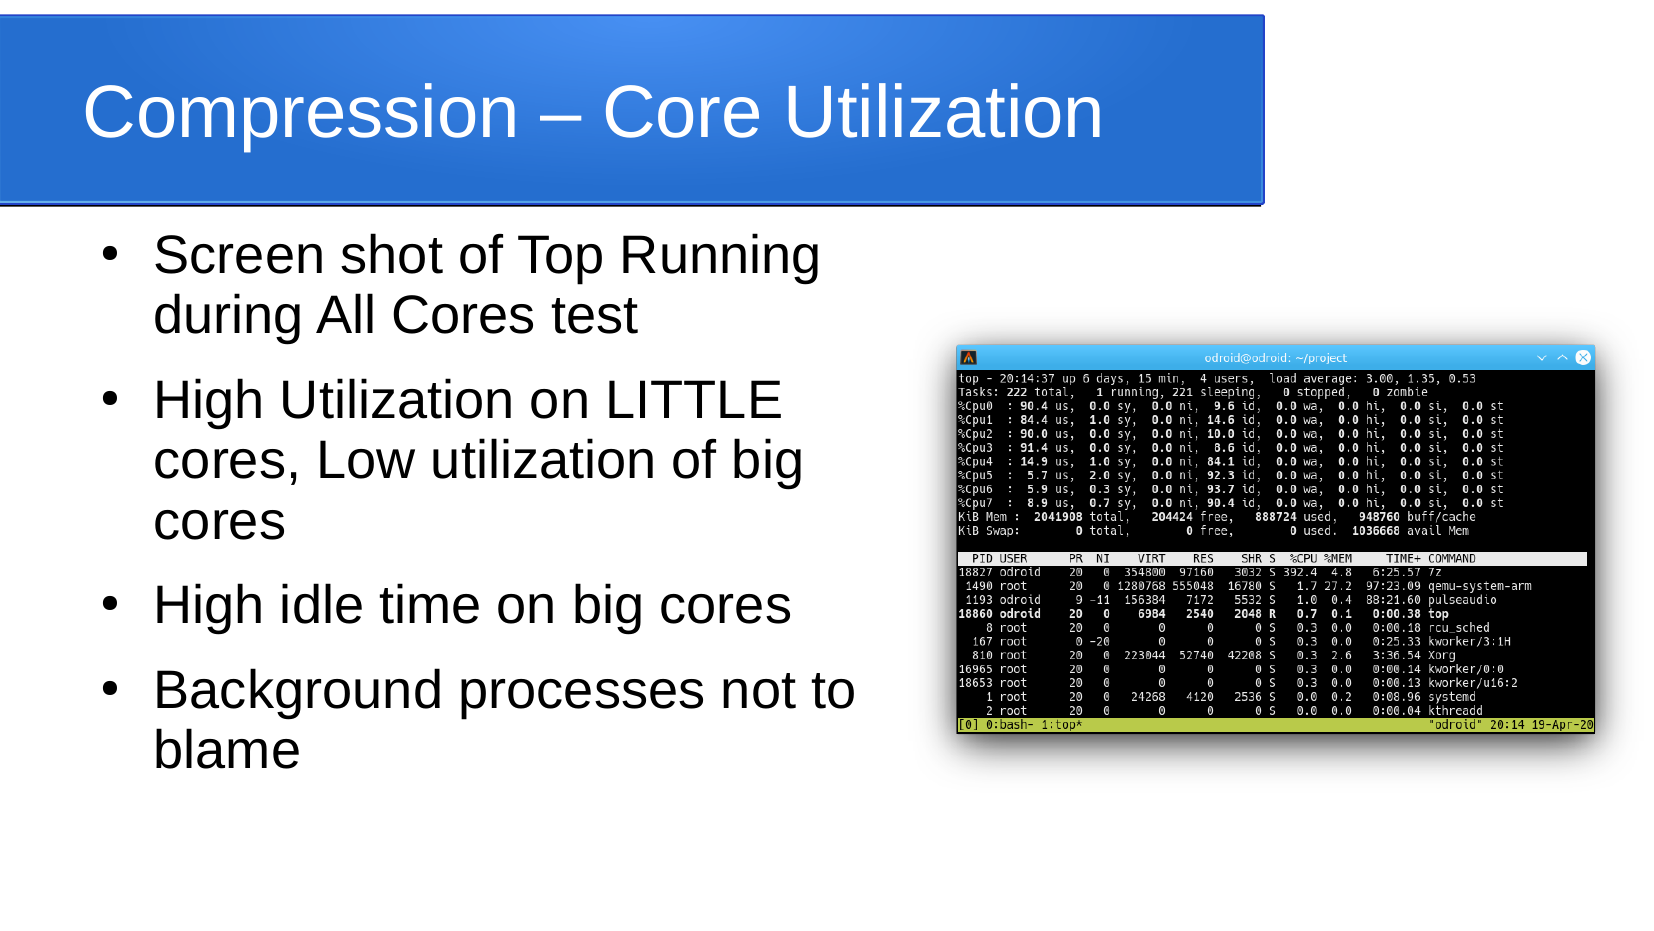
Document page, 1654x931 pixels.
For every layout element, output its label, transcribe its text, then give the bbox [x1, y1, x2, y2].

title Compression – Core Utilization [82, 35, 1235, 189]
picture [901, 299, 1651, 800]
list Screen shot of Top Running during All Cores test High Utilization on LITTLE cores, Low utilization of big cores High idle time on big cores Background processes not to blame [82, 224, 901, 886]
